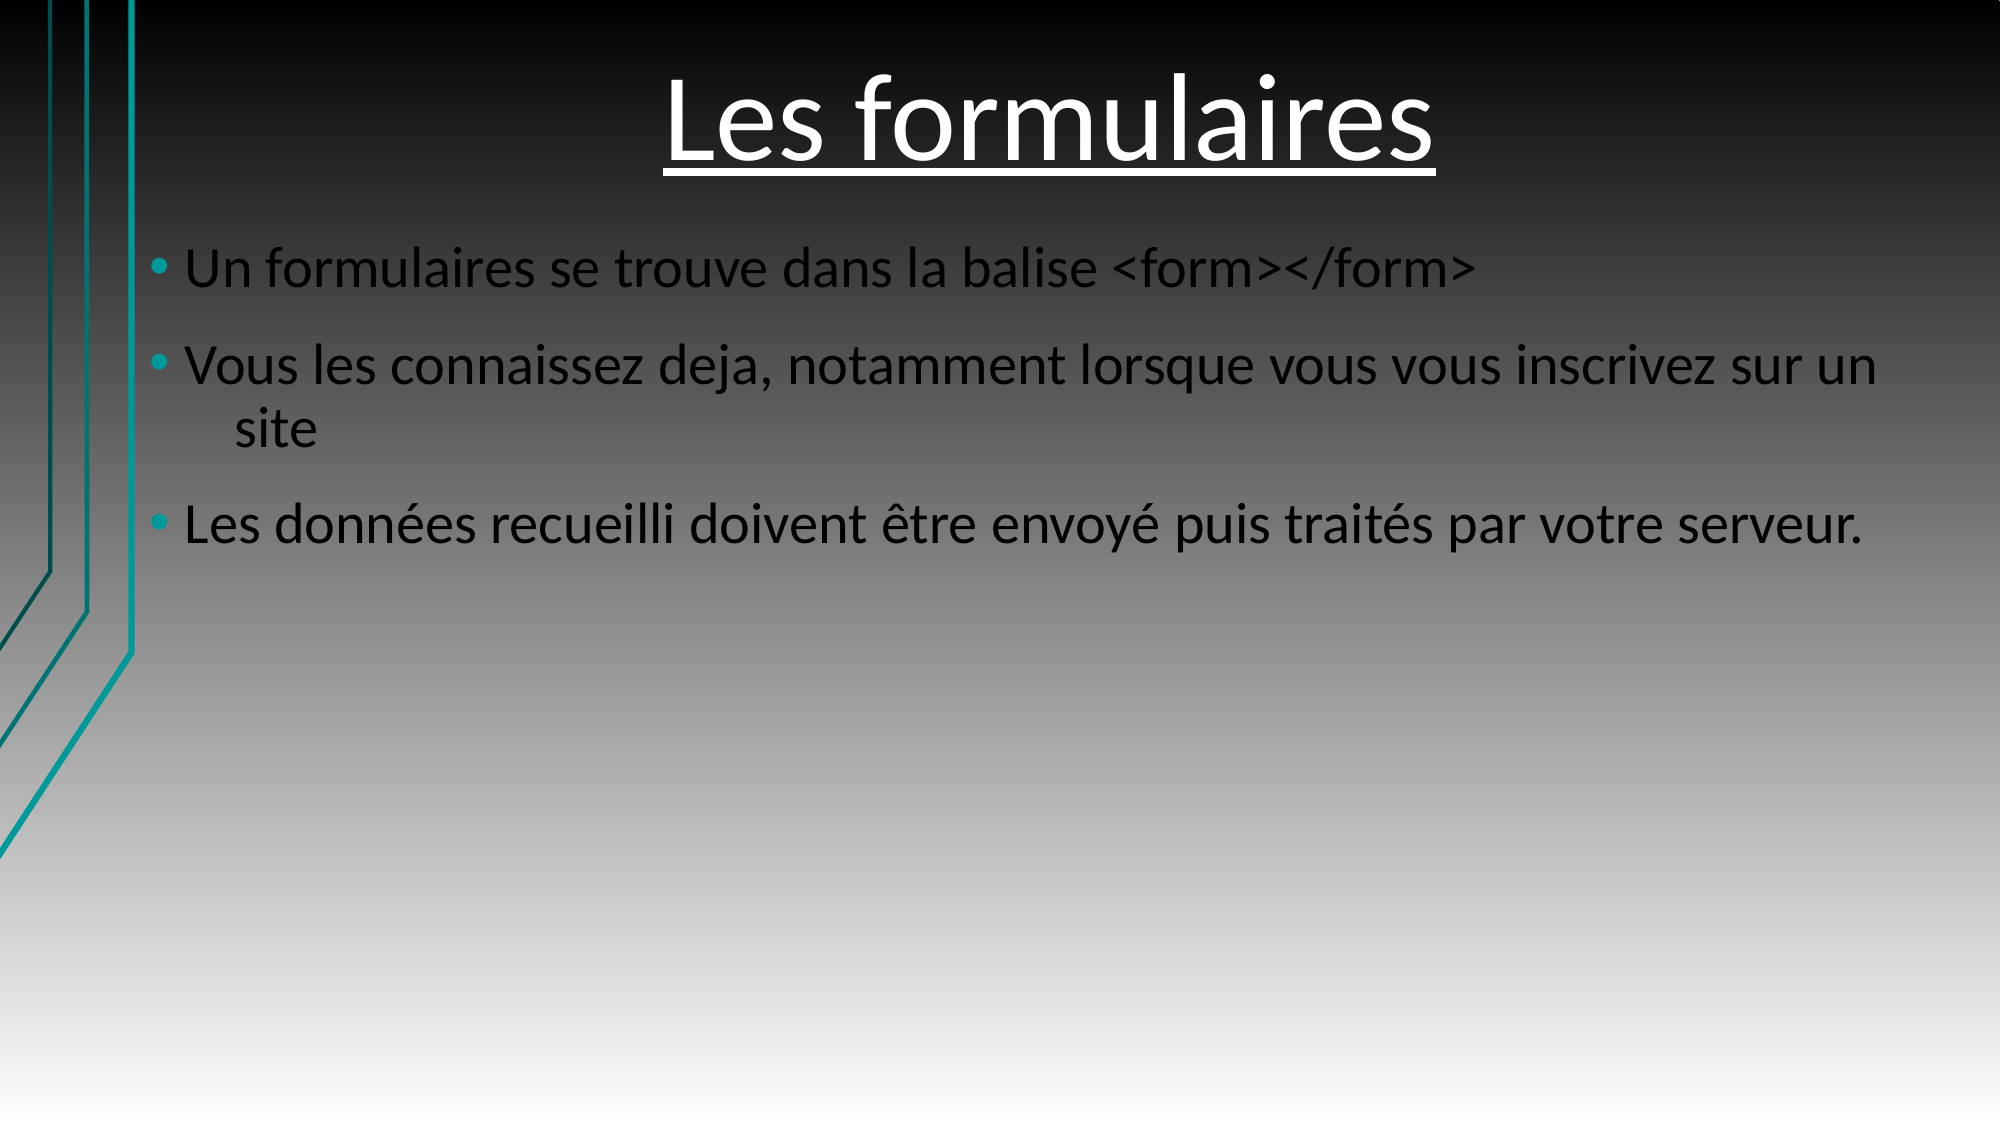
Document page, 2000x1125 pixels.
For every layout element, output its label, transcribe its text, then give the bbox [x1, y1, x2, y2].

text_box Un formulaires se trouve dans la balise <form></form> Vous les connaissez deja, notamment lorsque vous vous inscrivez sur un site Les données recueilli doivent être envoyé puis traités par votre serveur. [134, 230, 1965, 1091]
title Les formulaires [200, 45, 1900, 185]
